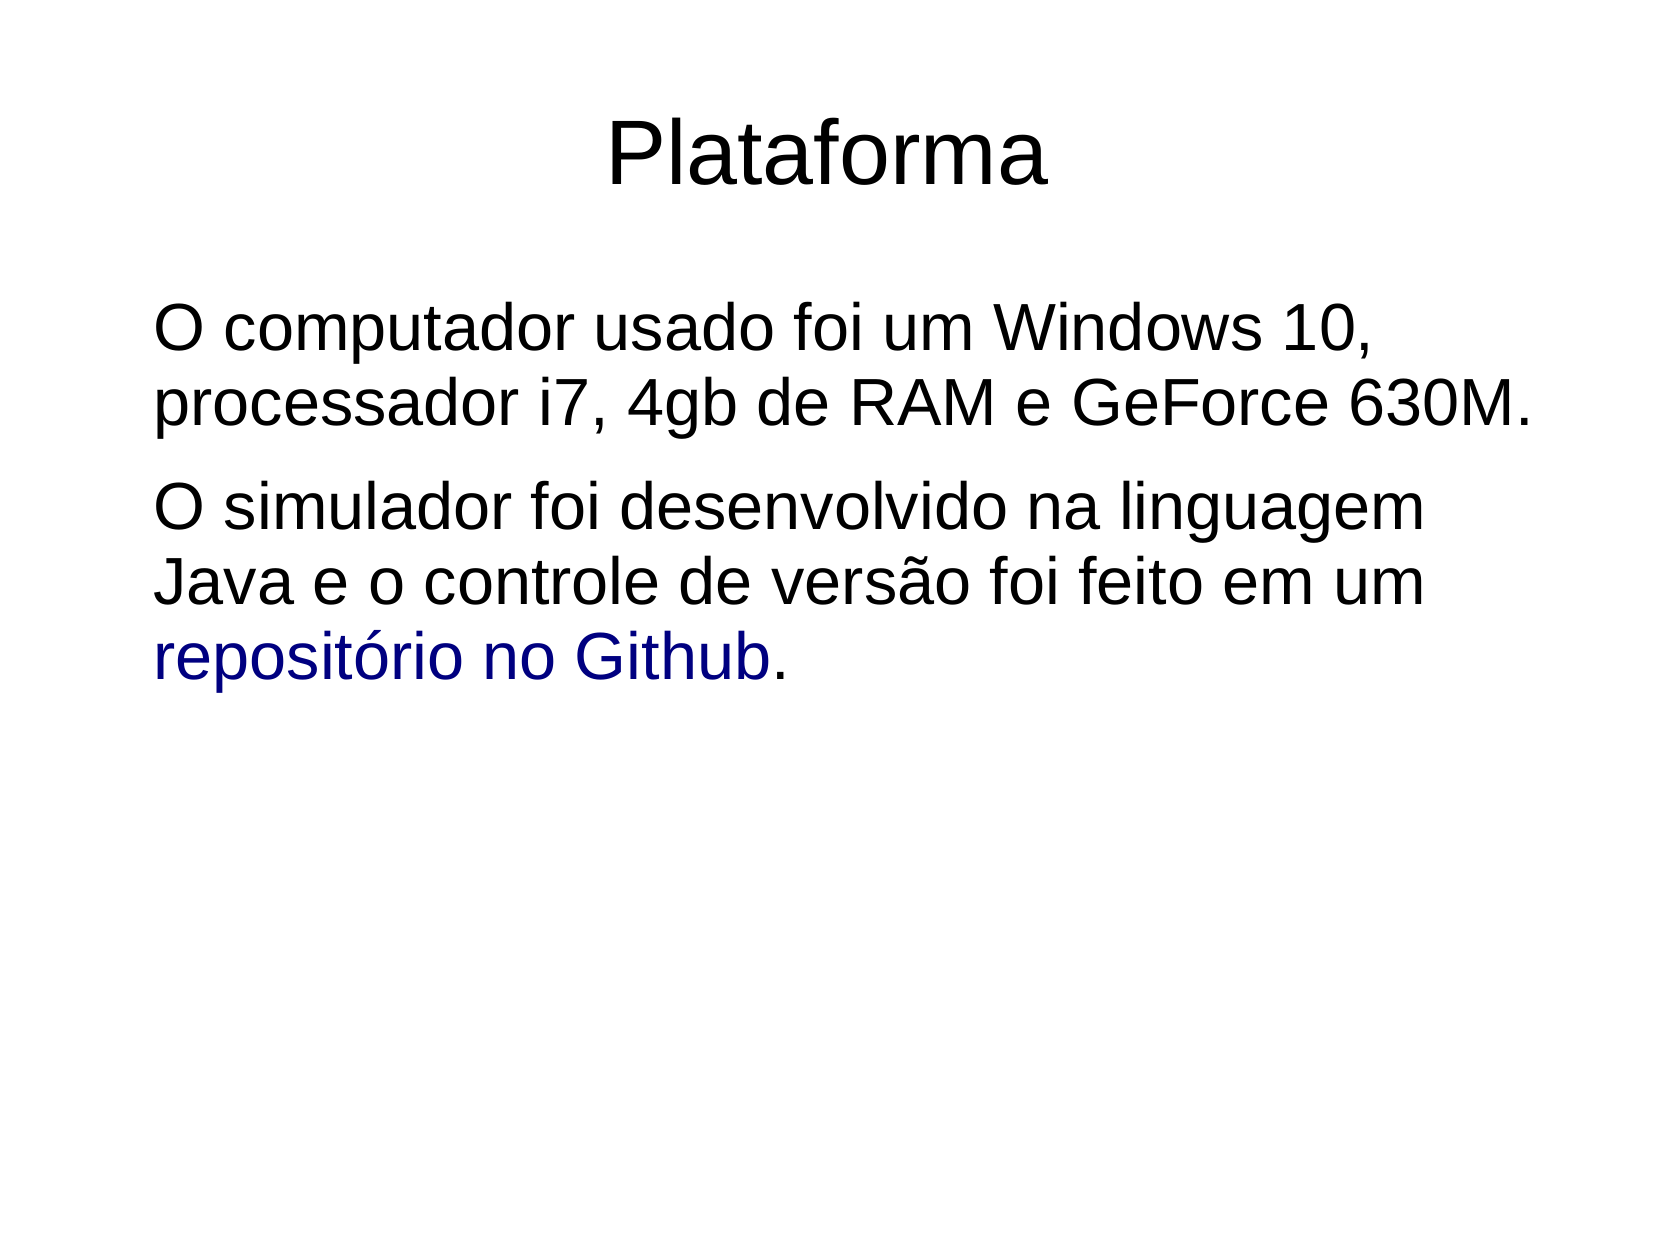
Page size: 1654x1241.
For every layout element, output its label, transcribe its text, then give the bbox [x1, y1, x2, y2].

title Plataforma [82, 49, 1571, 257]
list O computador usado foi um Windows 10, processador i7, 4gb de RAM e GeForce 630M. O simulador foi desenvolvido na linguagem Java e o controle de versão foi feito em um repositório no Github. [82, 290, 1571, 1010]
